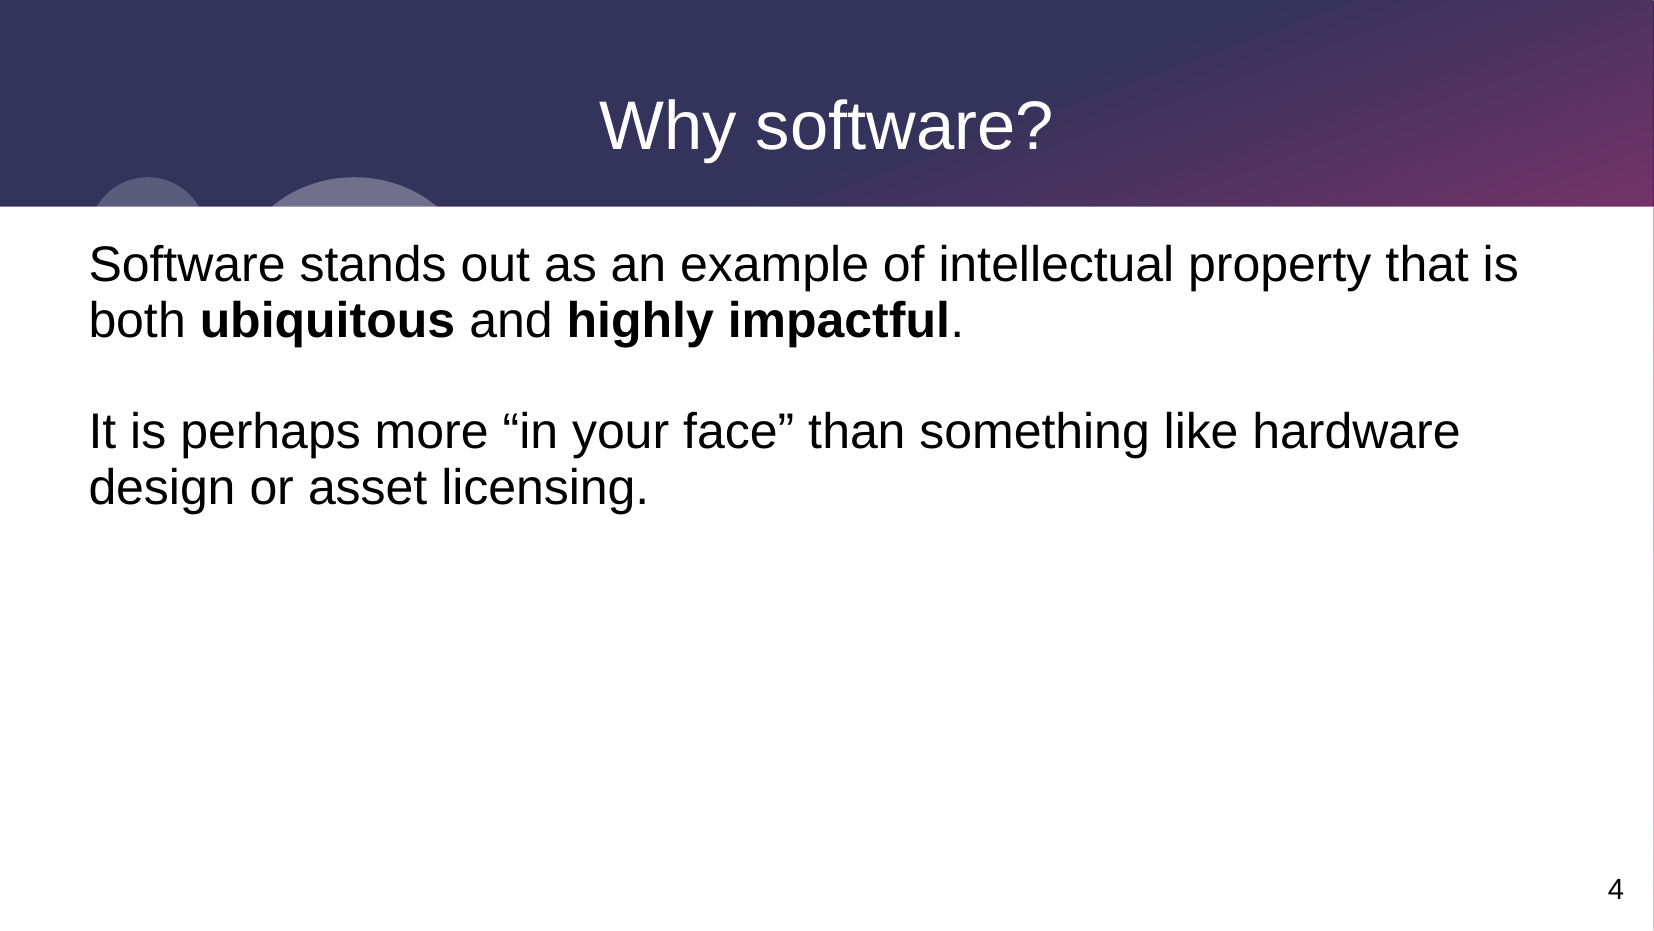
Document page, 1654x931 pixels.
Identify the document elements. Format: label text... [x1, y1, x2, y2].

title Why software? [88, 44, 1565, 207]
subtitle Software stands out as an example of intellectual property that is both ubiquitous and highly impactful. It is perhaps more “in your face” than something like hardware design or asset licensing. [88, 236, 1565, 827]
